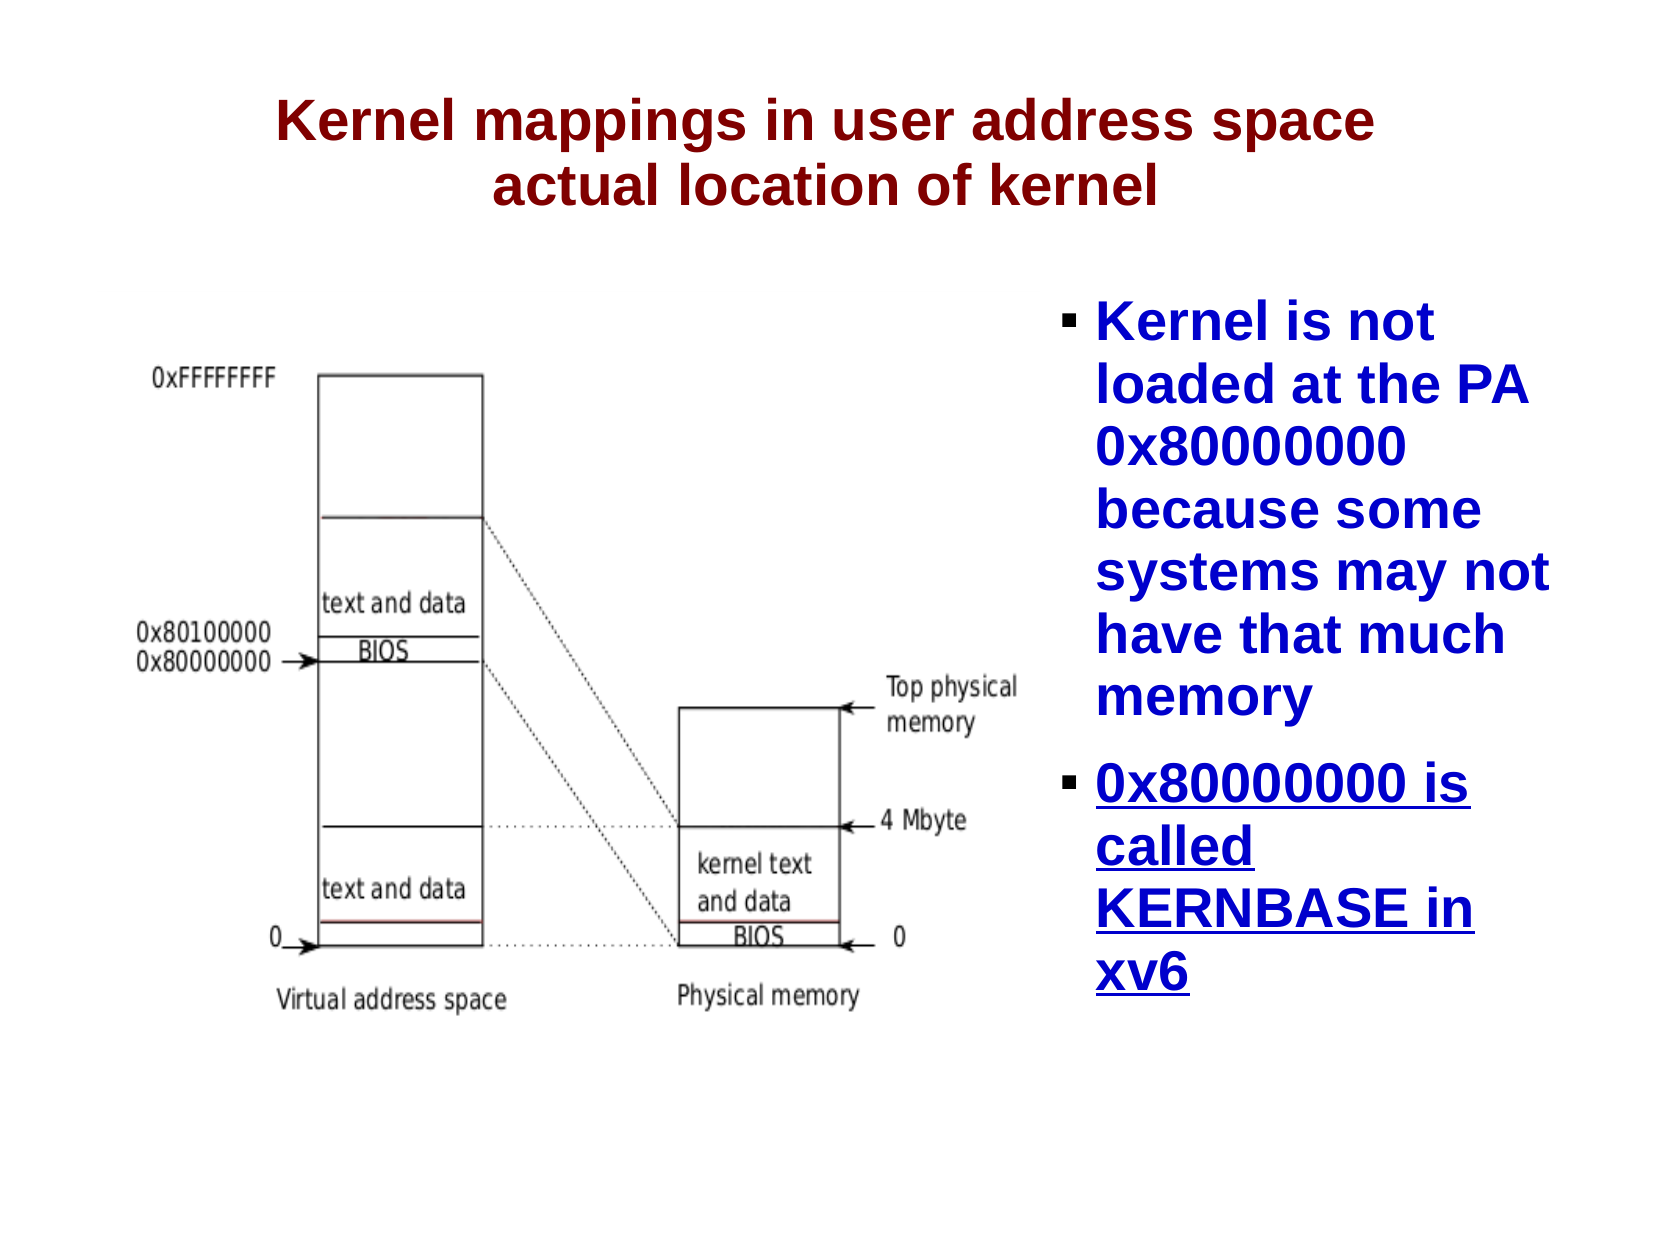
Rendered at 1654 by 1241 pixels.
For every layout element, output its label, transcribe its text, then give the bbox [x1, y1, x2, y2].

list Kernel is not loaded at the PA 0x80000000 because some systems may not have that much memory 0x80000000 is called KERNBASE in xv6 [1051, 290, 1571, 1010]
title Kernel mappings in user address space actual location of kernel [82, 0, 1571, 307]
picture [97, 290, 1040, 1018]
